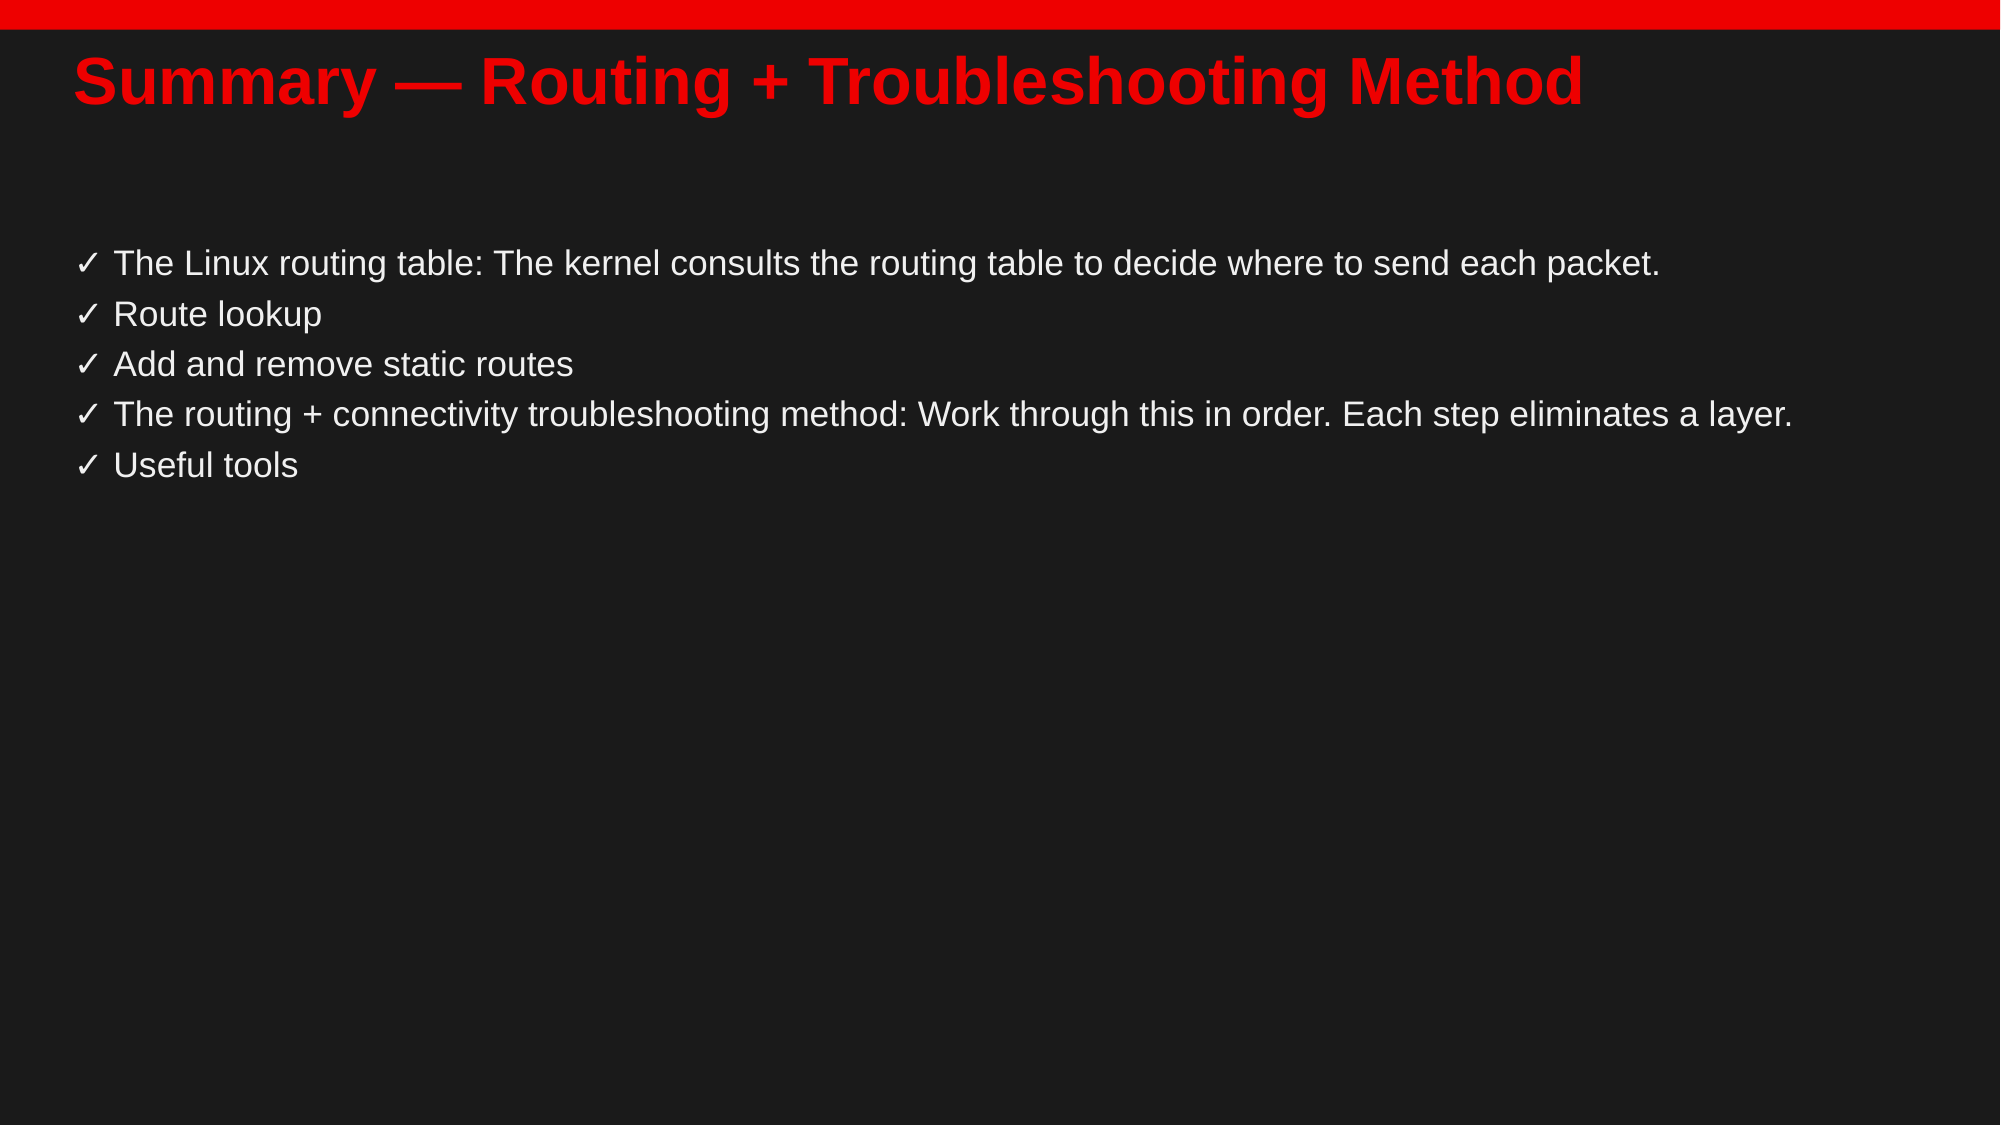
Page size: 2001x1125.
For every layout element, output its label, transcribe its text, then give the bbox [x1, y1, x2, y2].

text_box Summary — Routing + Troubleshooting Method [59, 36, 1942, 208]
text_box [0, 0, 2001, 30]
text_box ✓ The Linux routing table: The kernel consults the routing table to decide where to send each packet. ✓ Route lookup ✓ Add and remove static routes ✓ The routing + connectivity troubleshooting method: Work through this in order. Each step eliminates a layer. ✓ Useful tools [59, 236, 1942, 1037]
